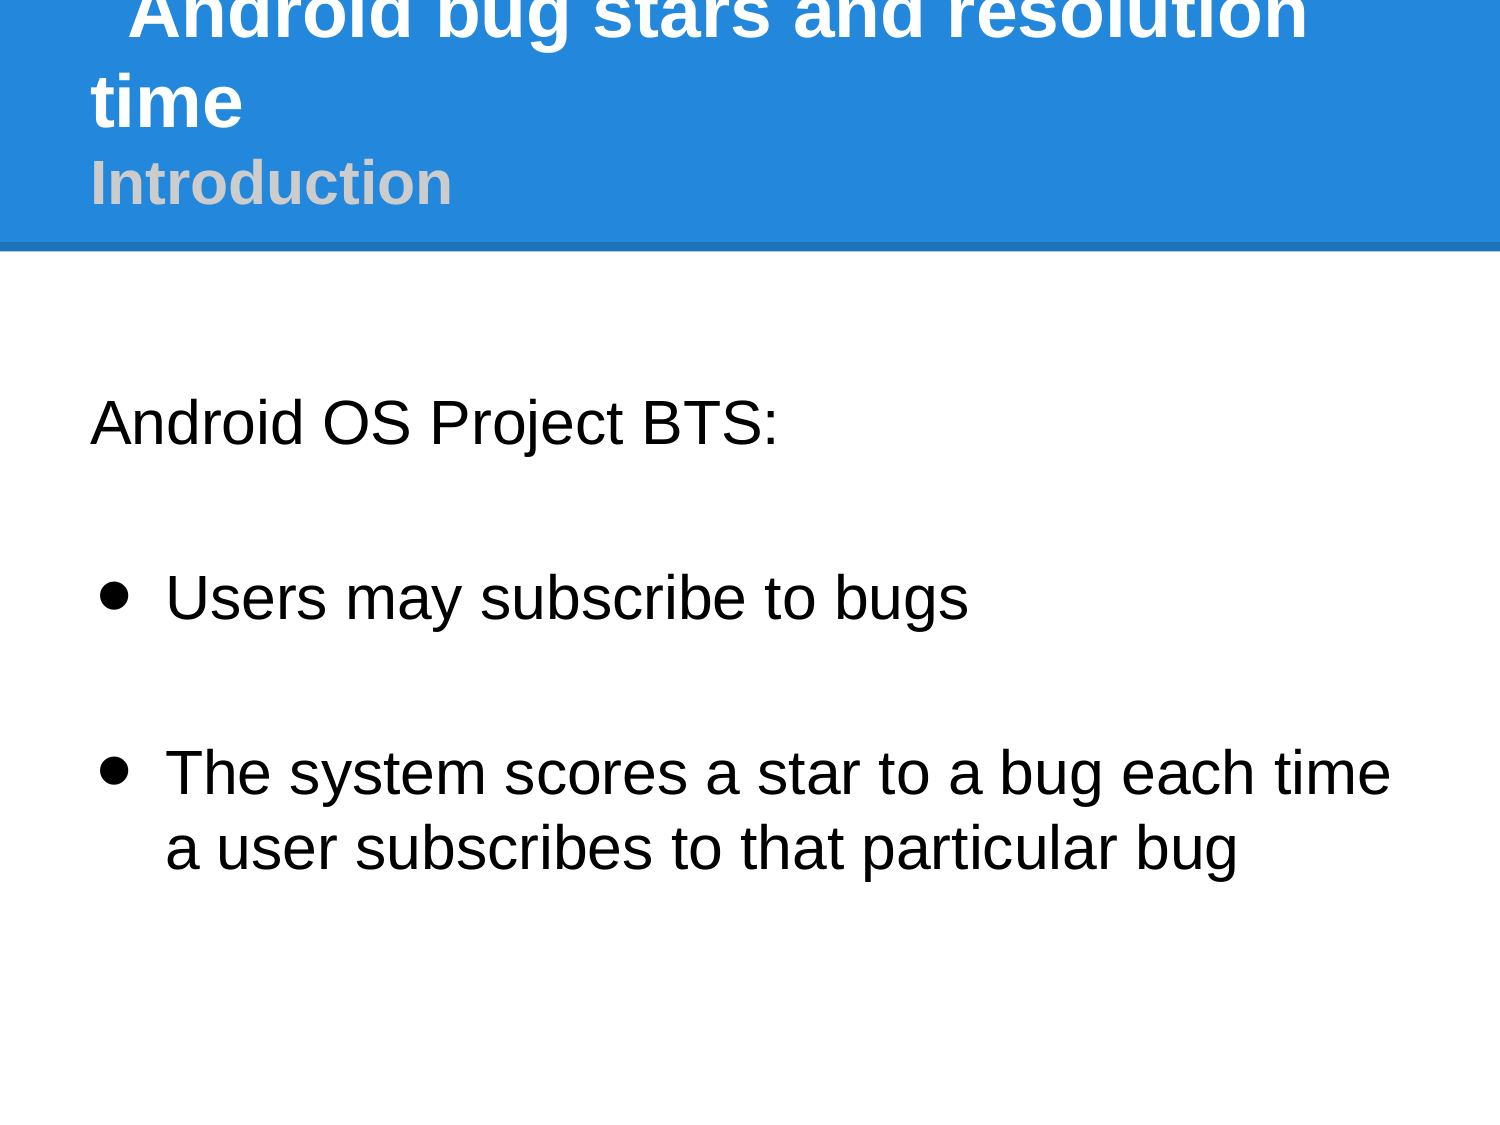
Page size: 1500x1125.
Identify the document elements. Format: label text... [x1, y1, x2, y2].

title Android bug stars and resolution time Introduction [75, 0, 1475, 233]
list Android OS Project BTS: Users may subscribe to bugs The system scores a star to a bug each time a user subscribes to that particular bug [75, 262, 1425, 1036]
